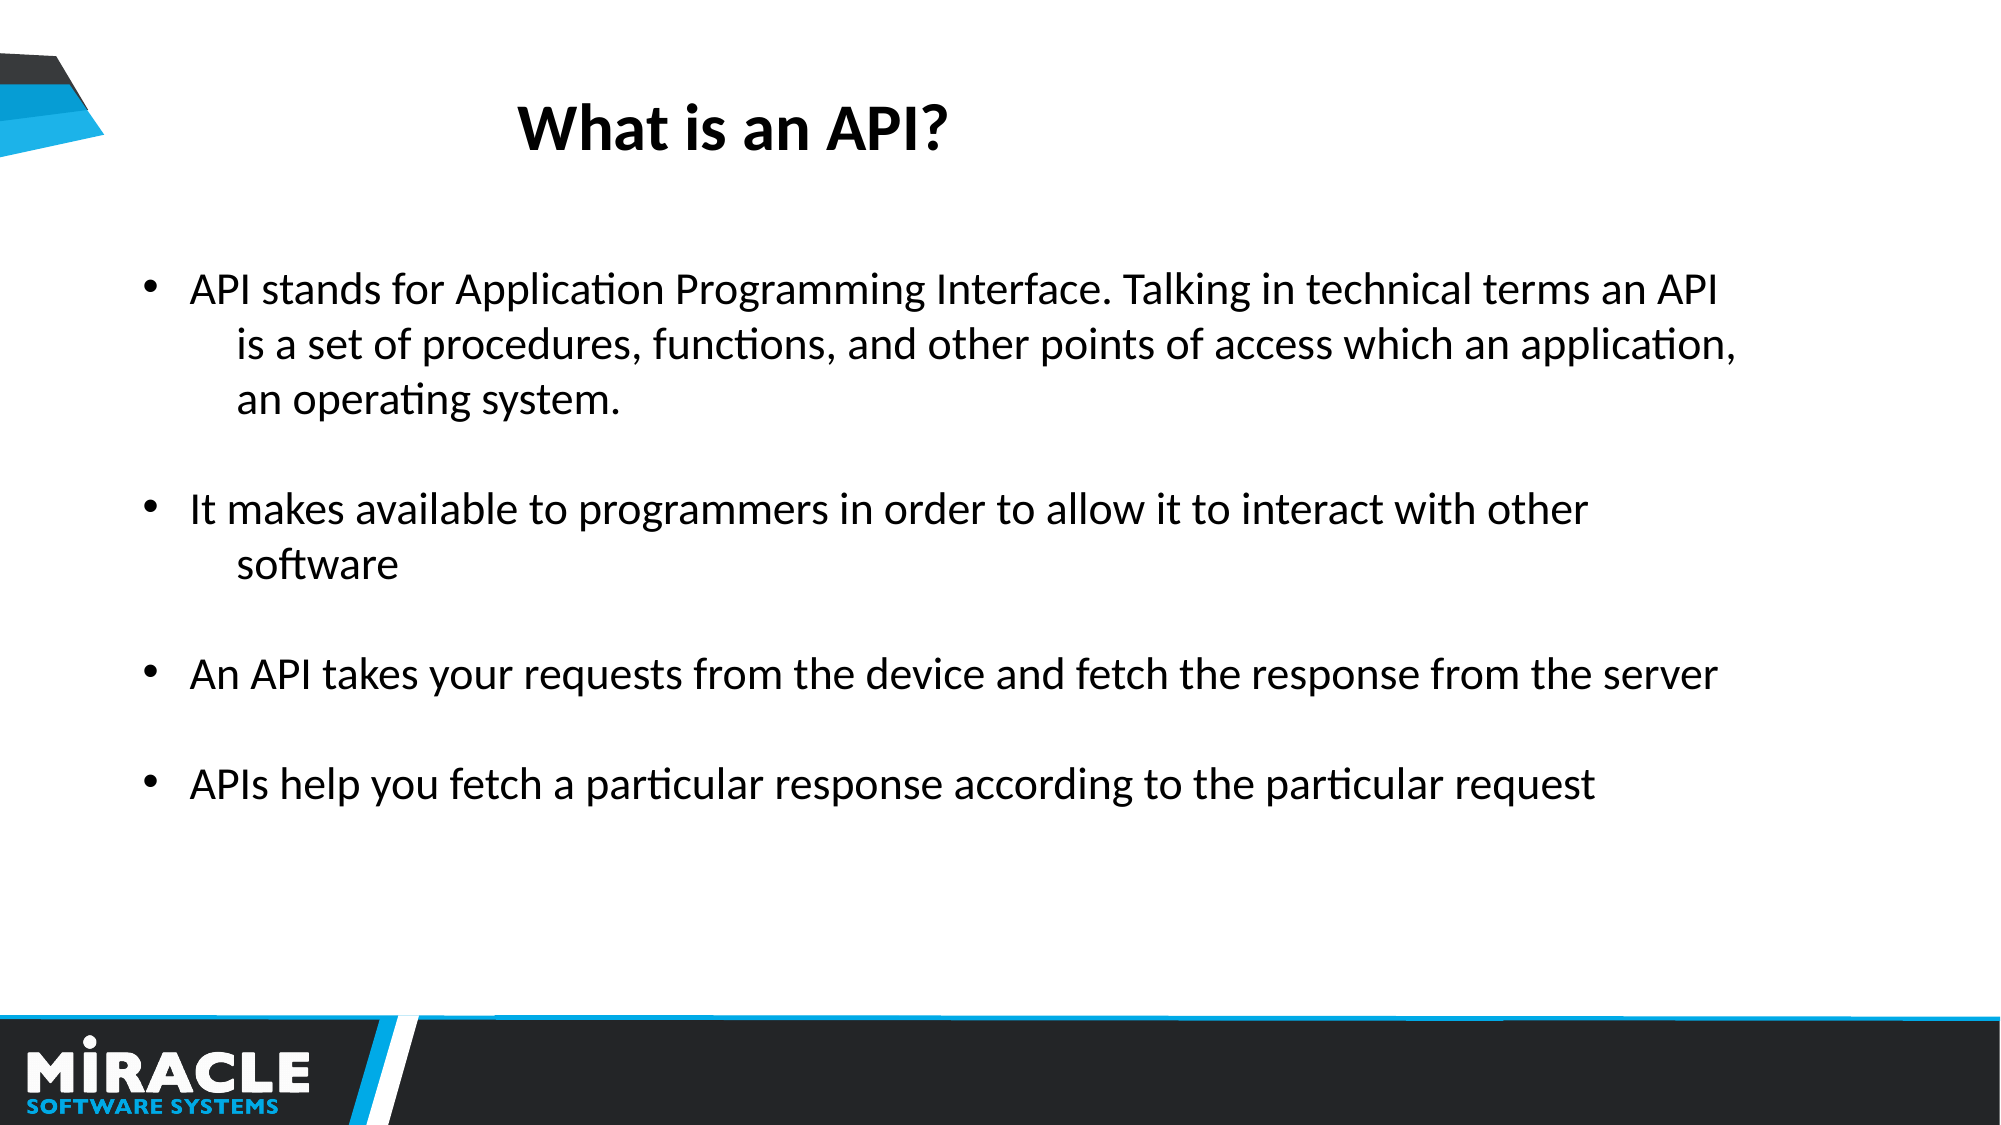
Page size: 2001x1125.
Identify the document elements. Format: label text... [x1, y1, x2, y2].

text_box What is an API? API stands for Application Programming Interface. Talking in technical terms an API is a set of procedures, functions, and other points of access which an application, an operating system. It makes available to programmers in order to allow it to interact with other software An API takes your requests from the device and fetch the response from the server APIs help you fetch a particular response according to the particular request [128, 76, 1773, 816]
